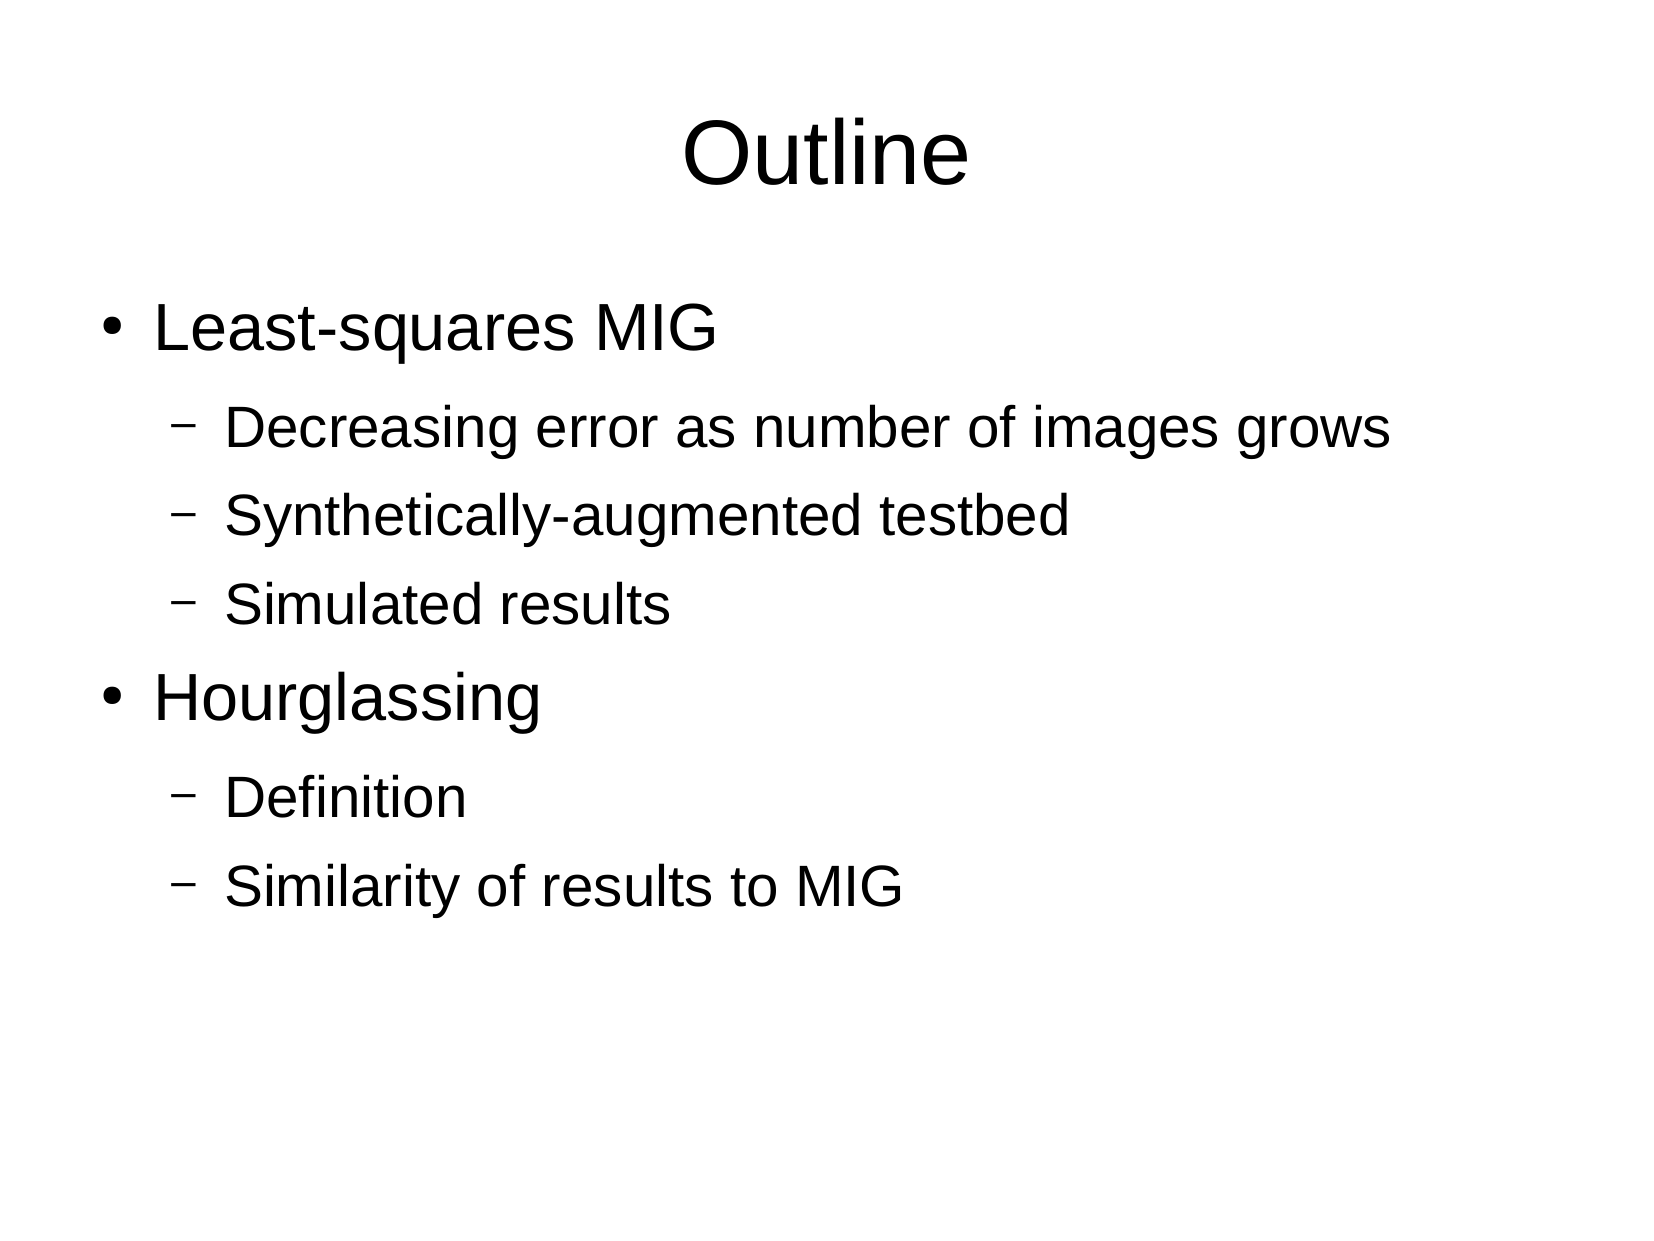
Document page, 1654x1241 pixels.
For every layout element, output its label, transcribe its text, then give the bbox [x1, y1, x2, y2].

title Outline [82, 49, 1571, 257]
list Least-squares MIG Decreasing error as number of images grows Synthetically-augmented testbed Simulated results Hourglassing Definition Similarity of results to MIG [82, 290, 1571, 1010]
